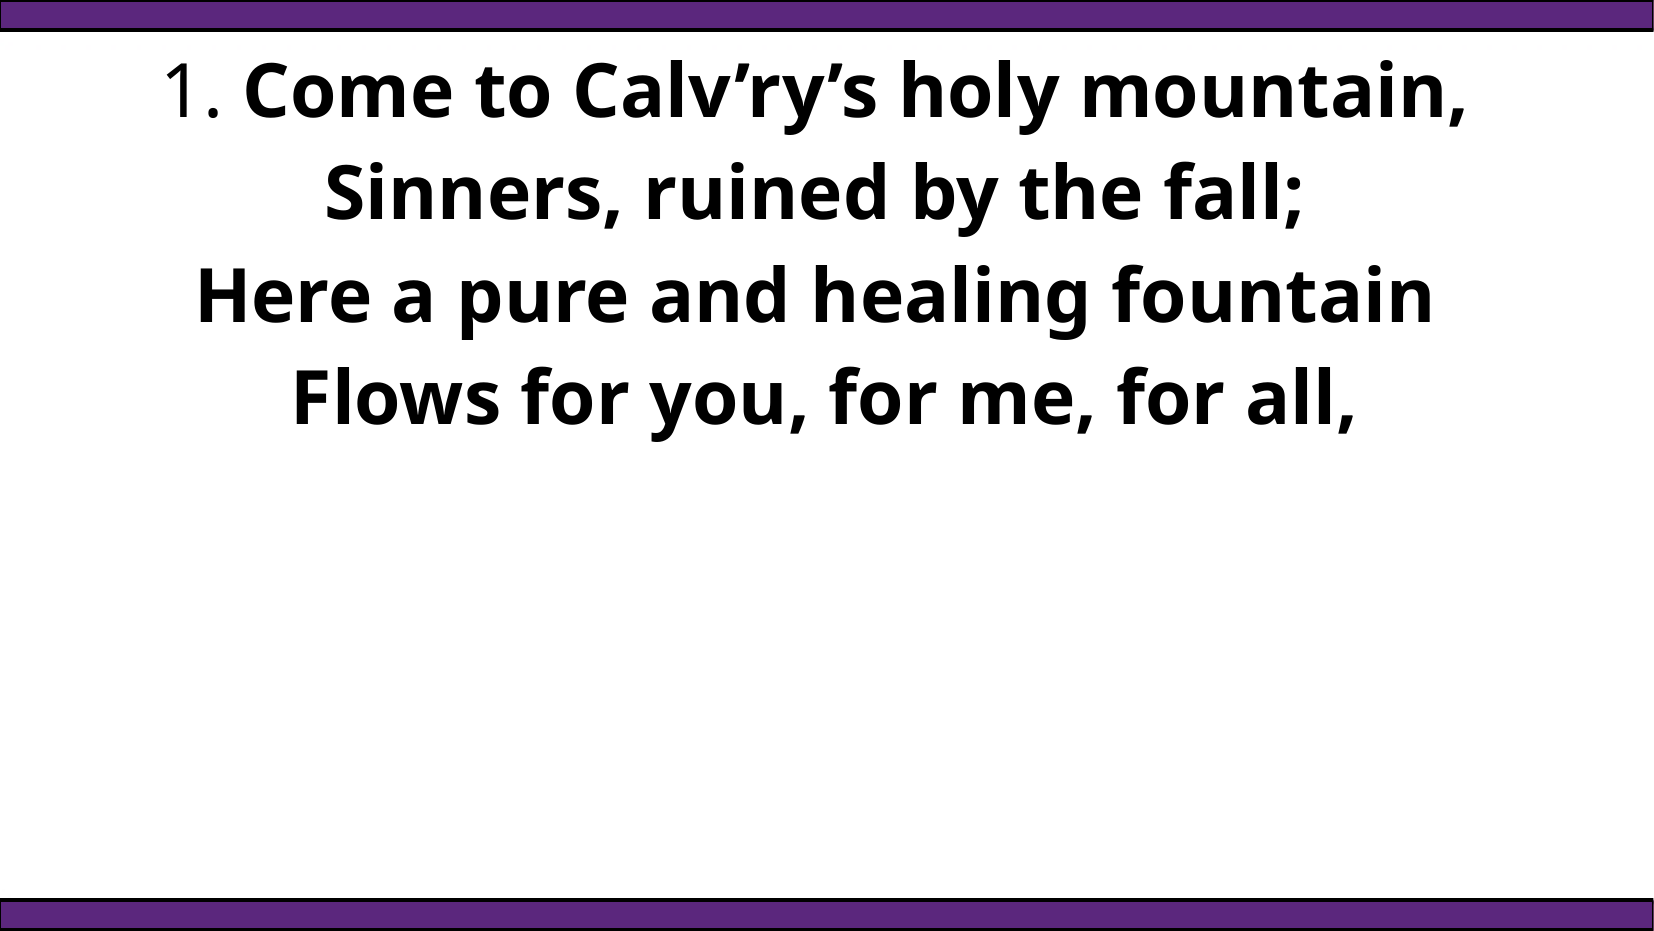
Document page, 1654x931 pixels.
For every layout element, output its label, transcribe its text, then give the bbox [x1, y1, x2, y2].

text_box [0, 0, 1654, 31]
text_box 1. Come to Calv’ry’s holy mountain, Sinners, ruined by the fall; Here a pure and healing fountain Flows for you, for me, for all, [75, 30, 1576, 451]
text_box [0, 900, 1654, 931]
picture [0, 31, 1654, 900]
